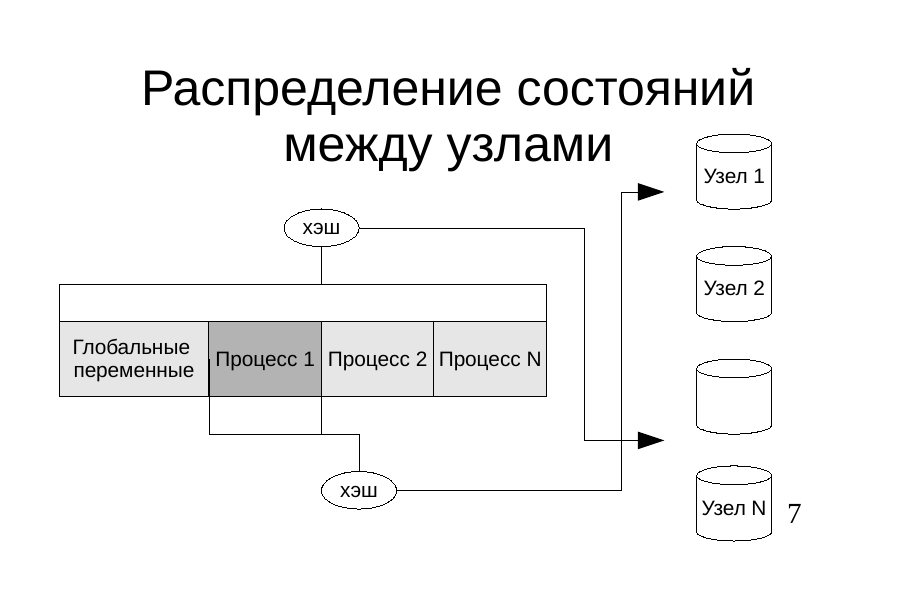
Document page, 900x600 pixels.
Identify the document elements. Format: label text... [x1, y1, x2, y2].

text_box [696, 370, 772, 435]
text_box Узел 2 [696, 257, 772, 322]
text_box хэш [321, 471, 397, 510]
text_box Глобальные переменные [59, 321, 208, 397]
text_box Процесс 2 [321, 321, 433, 397]
text_box хэш [284, 208, 360, 247]
text_box Процесс 1 [208, 321, 321, 397]
text_box Процесс N [433, 321, 547, 397]
text_box Узел N [696, 477, 772, 542]
text_box Узел 1 [696, 145, 772, 210]
title Распределение состояний между узлами [96, 60, 801, 172]
